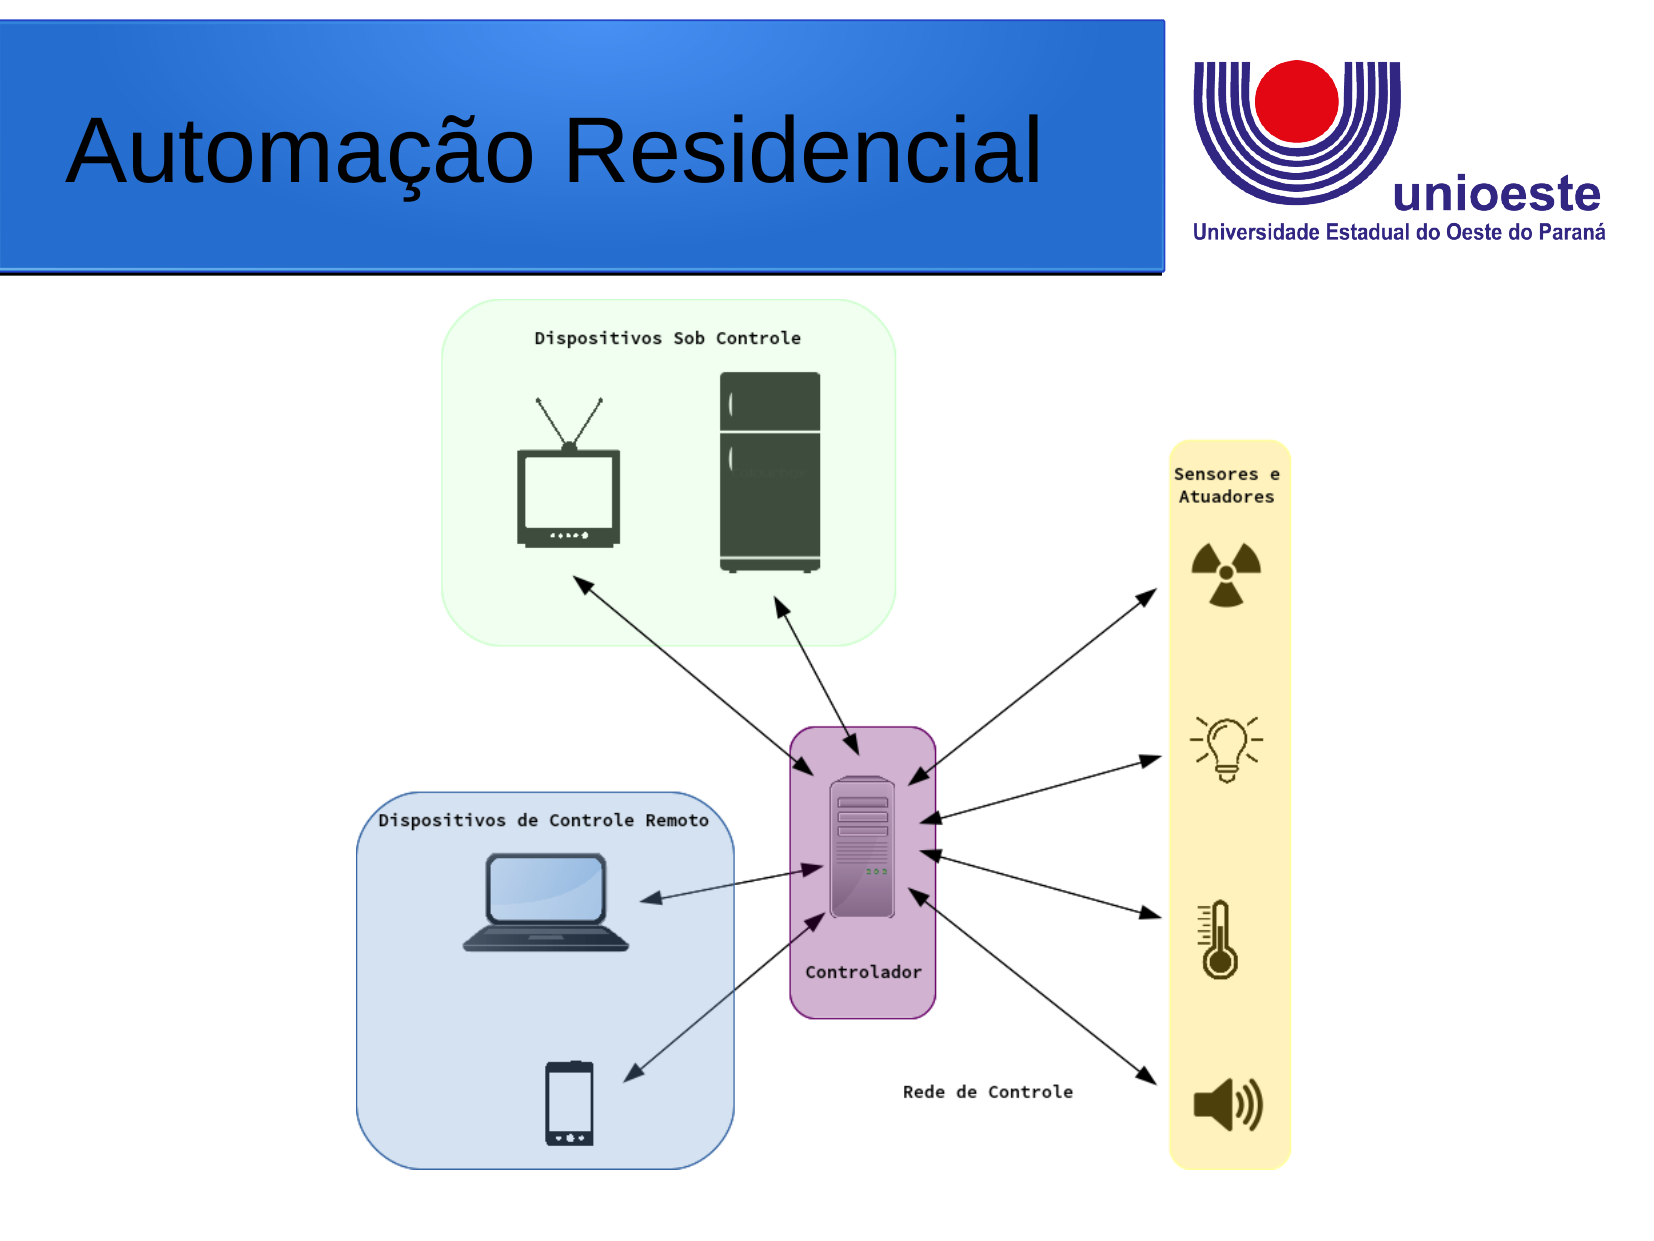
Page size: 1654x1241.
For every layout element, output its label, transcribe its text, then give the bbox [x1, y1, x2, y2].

picture [356, 299, 1298, 1170]
title Automação Residencial [64, 56, 1117, 244]
picture [1130, 17, 1654, 260]
